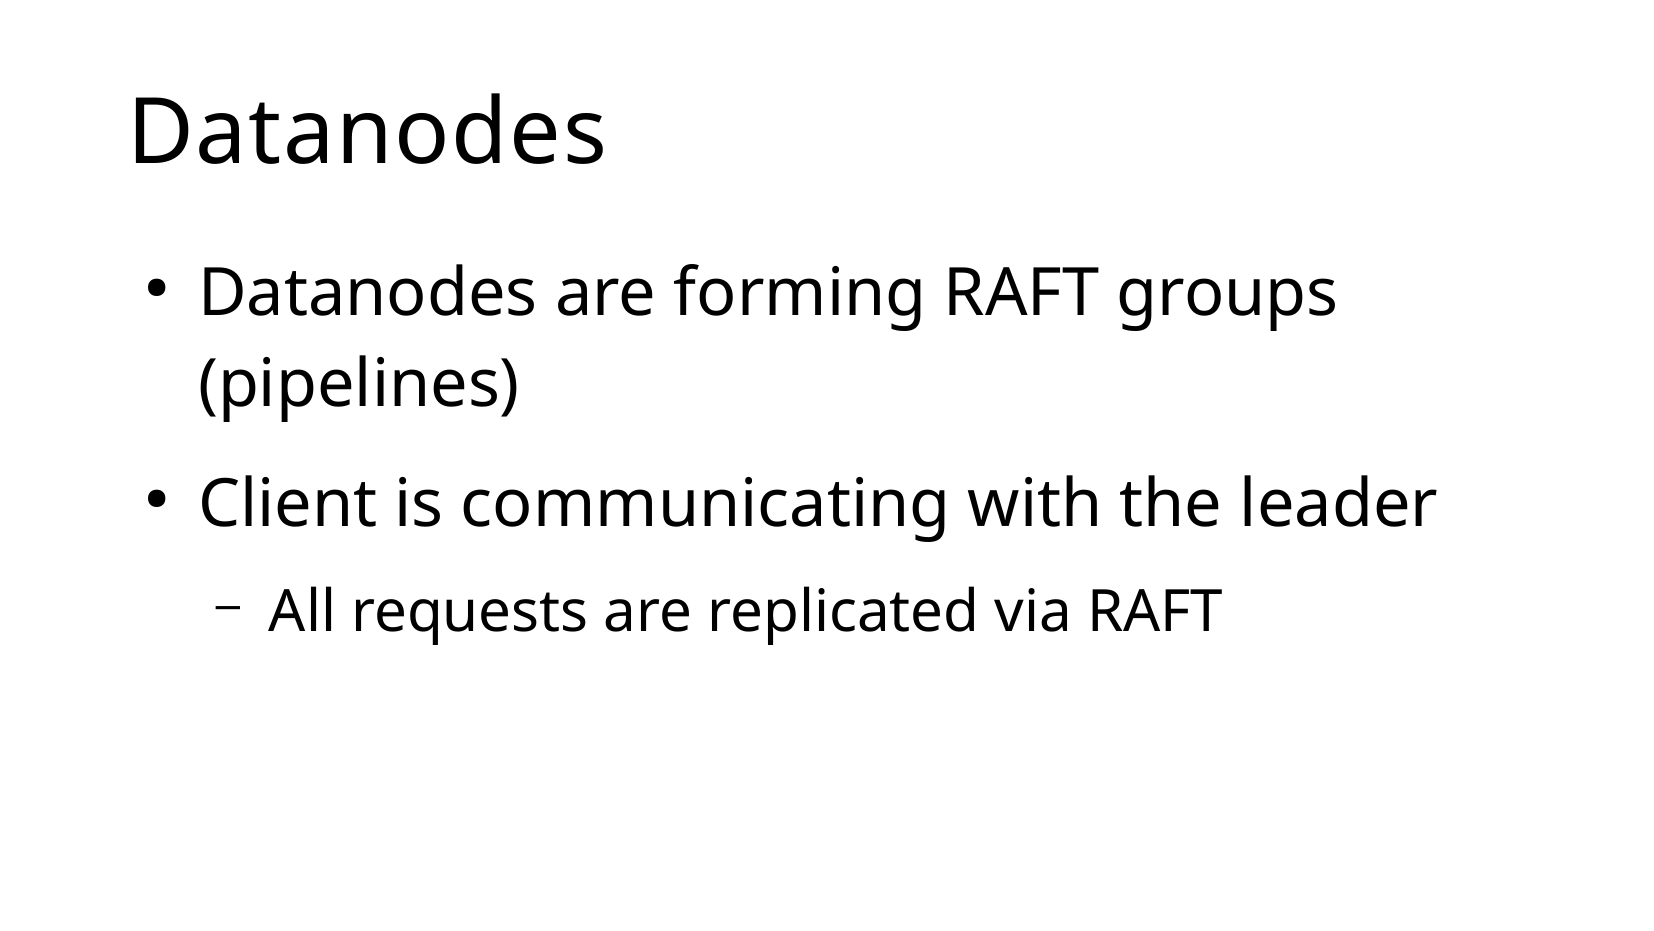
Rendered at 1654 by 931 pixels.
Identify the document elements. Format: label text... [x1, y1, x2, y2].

title Datanodes [127, 69, 1654, 187]
list Datanodes are forming RAFT groups (pipelines) Client is communicating with the leader All requests are replicated via RAFT [127, 244, 1527, 784]
